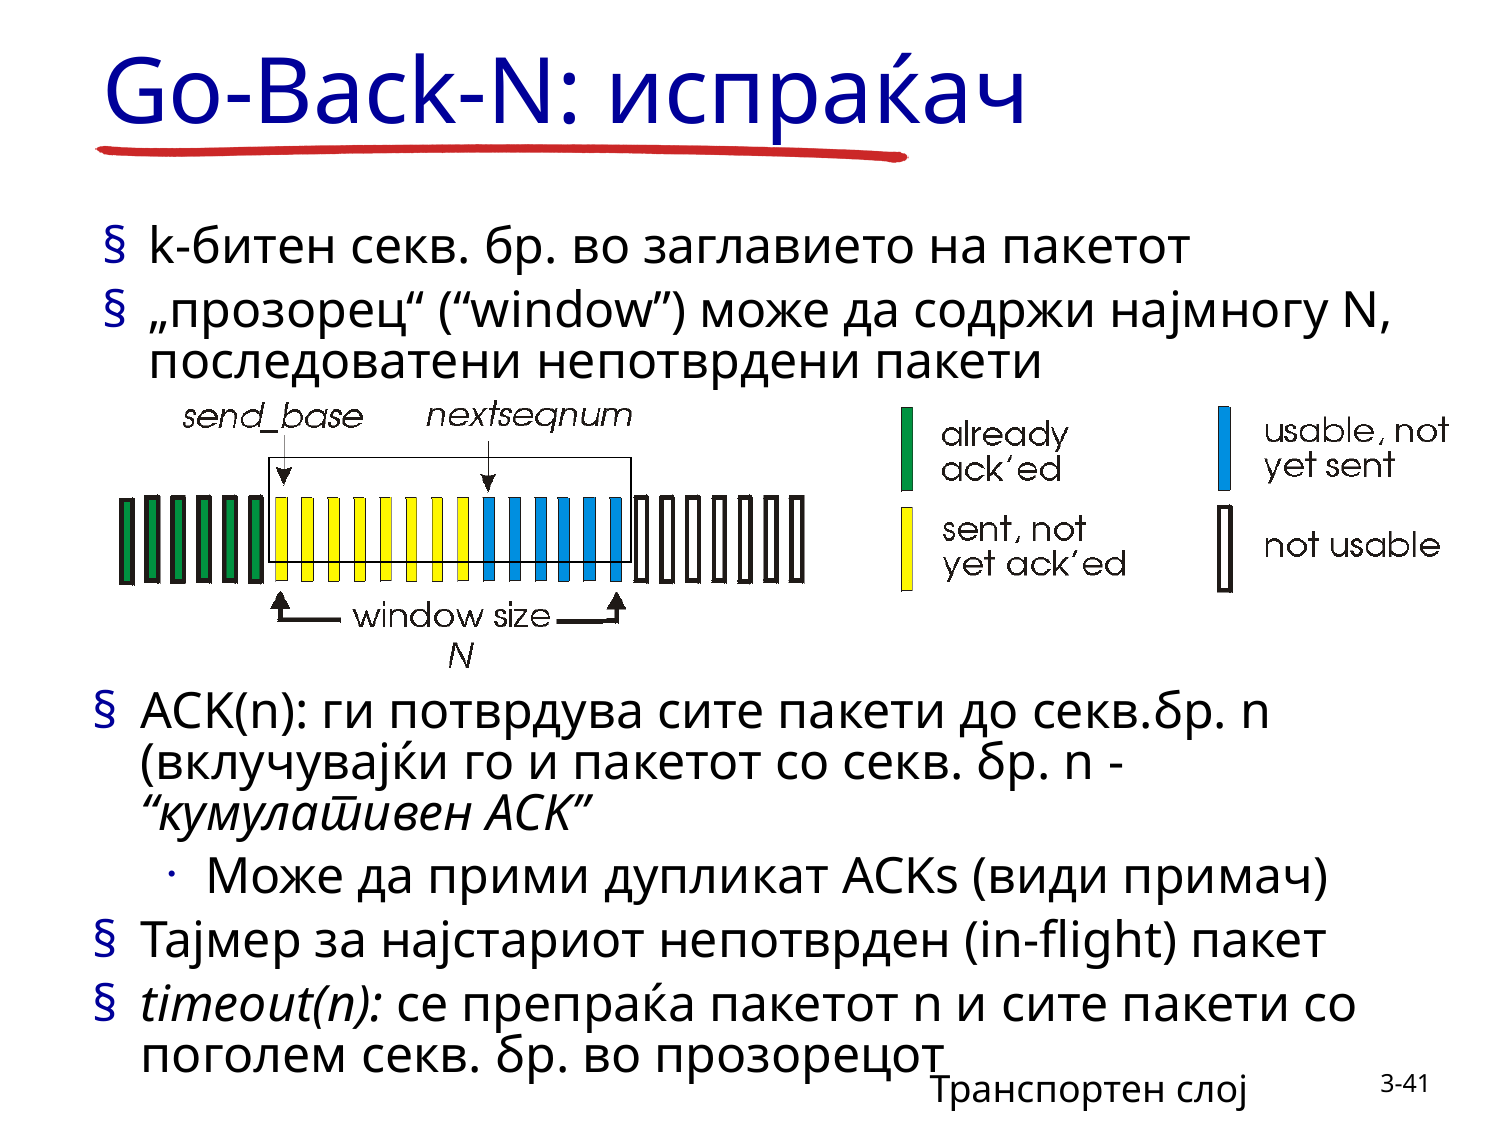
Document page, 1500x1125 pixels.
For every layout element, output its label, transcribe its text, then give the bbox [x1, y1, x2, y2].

title Go-Back-N: испраќач [87, 24, 1363, 182]
picture [119, 400, 1449, 668]
text_box ACK(n): ги потврдува сите пакети до секв.бр. n (вклучувајќи го и пакетот со секв. бр. n - “кумулативен ACK” Може да прими дупликат ACKs (види примач) Тајмер за најстариот непотврден (in-flight) пакет timeout(n): се препраќа пакетот n и сите пакети со поголем секв. бр. во прозорецот [78, 680, 1444, 881]
list k-битен секв. бр. во заглавието на пакетот „прозорец“ (“window”) може да содржи најмногу N, последоватени непотврдени пакети [87, 215, 1454, 416]
footer Транспортен слој [914, 1057, 1390, 1105]
slide_number 3-<number> [1365, 1060, 1477, 1106]
picture [92, 139, 918, 168]
